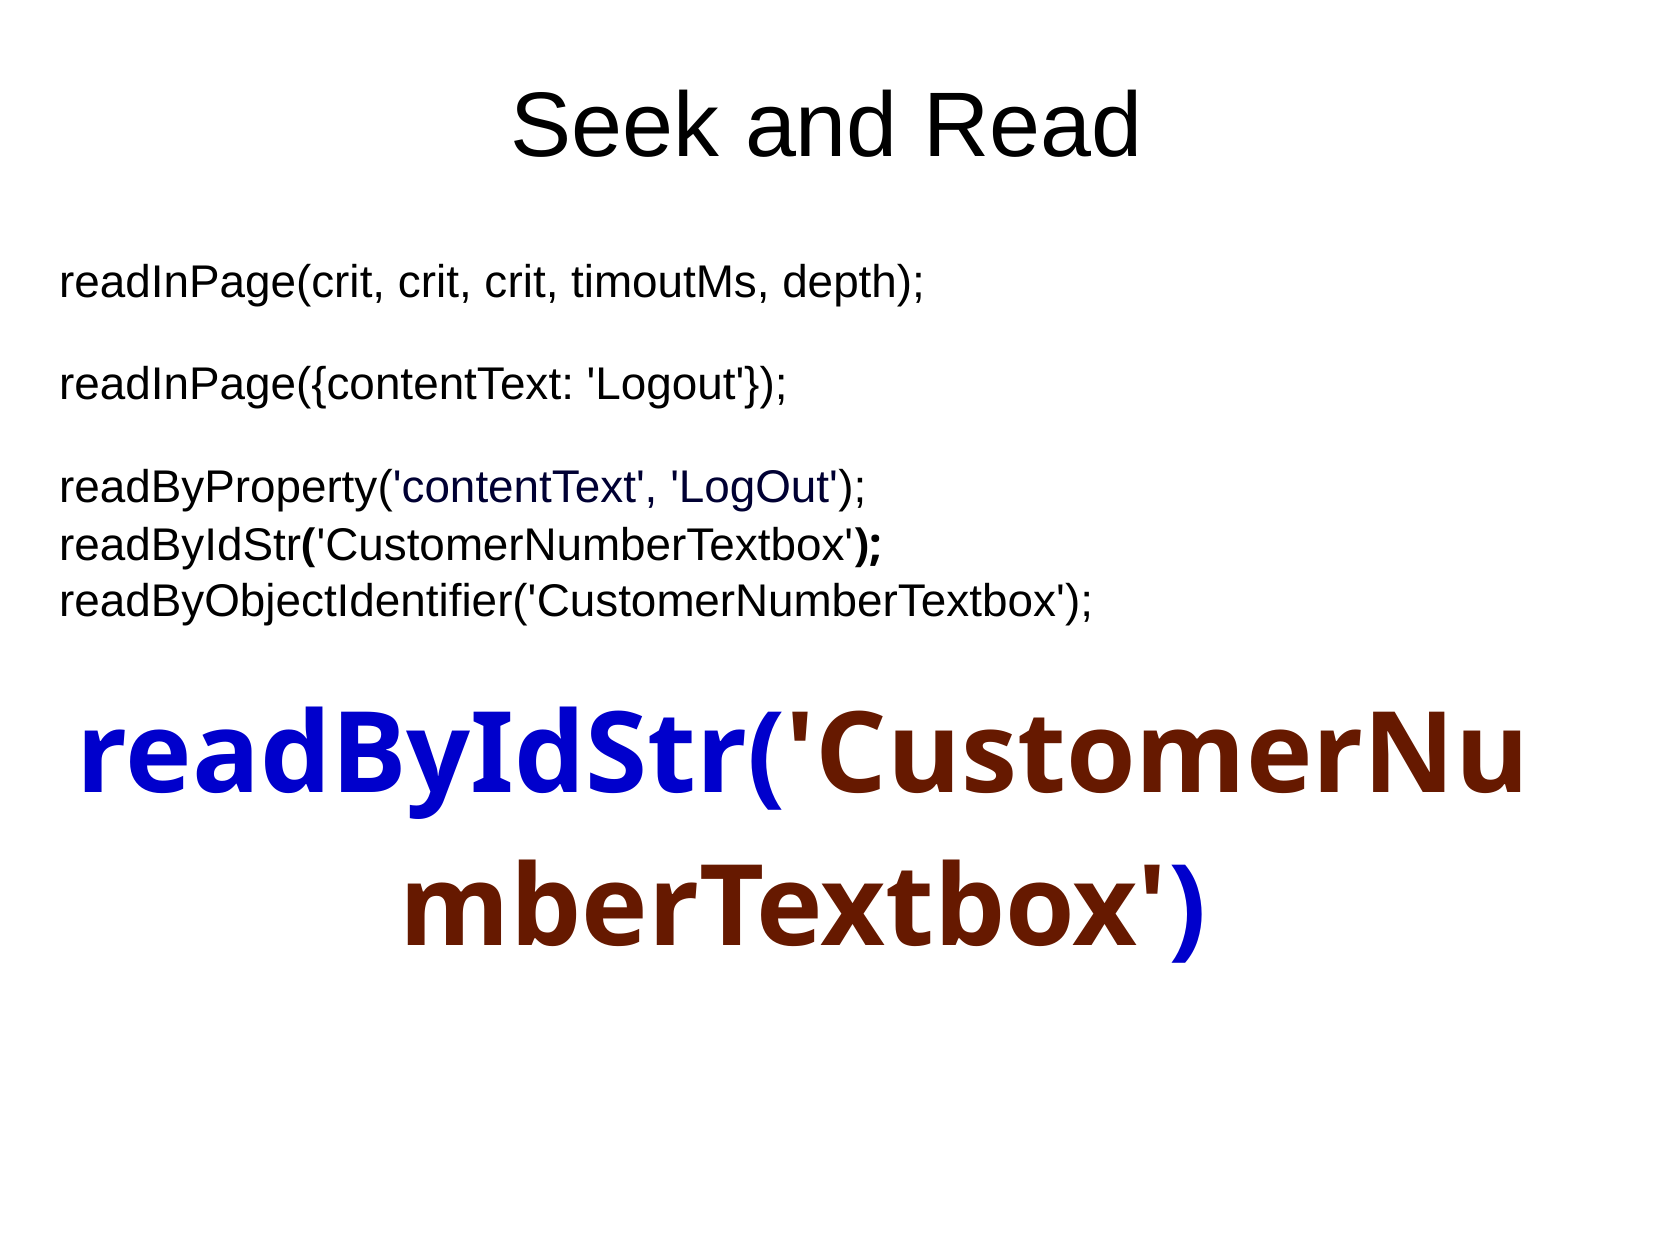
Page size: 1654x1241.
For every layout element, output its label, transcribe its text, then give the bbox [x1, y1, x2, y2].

title Seek and Read [82, 49, 1571, 201]
subtitle readInPage(crit, crit, crit, timoutMs, depth); readInPage({contentText: 'Logout'}); readByProperty('contentText', 'LogOut'); readByIdStr('CustomerNumberTextbox'); readByObjectIdentifier('CustomerNumberTextbox'); readByIdStr('CustomerNumberTextbox') [59, 209, 1548, 1028]
